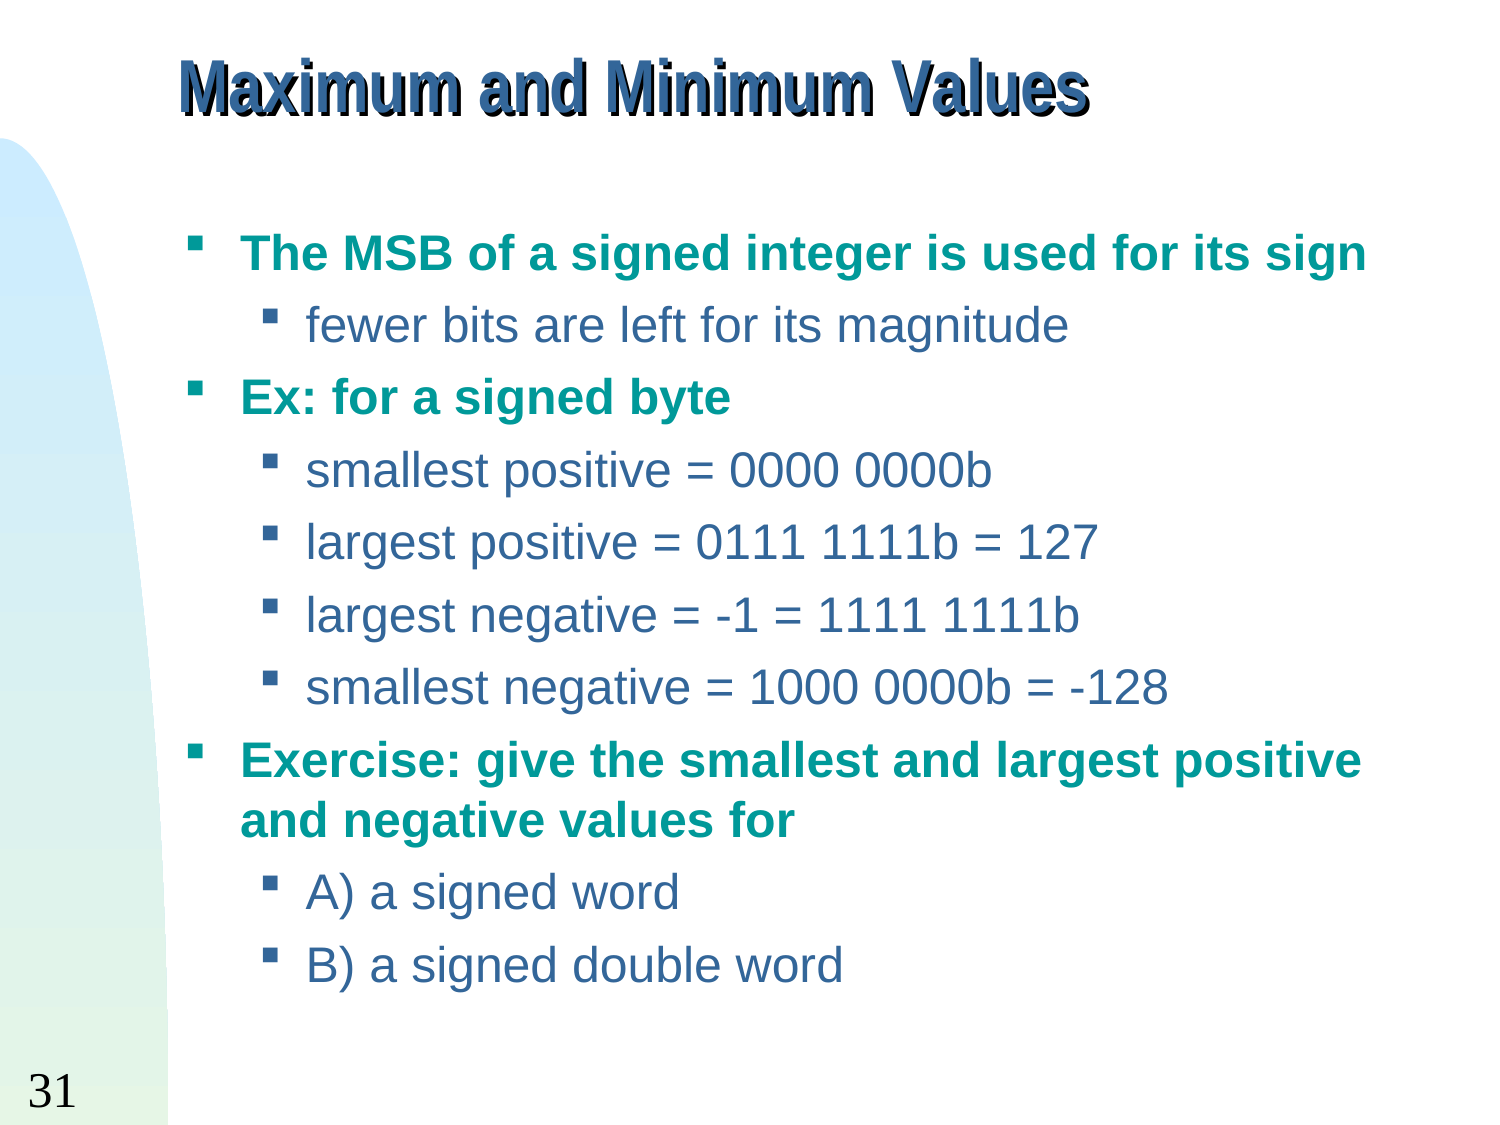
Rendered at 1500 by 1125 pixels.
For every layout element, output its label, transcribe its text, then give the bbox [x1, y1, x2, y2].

list The MSB of a signed integer is used for its sign fewer bits are left for its magnitude Ex: for a signed byte smallest positive = 0000 0000b largest positive = 0111 1111b = 127 largest negative = -1 = 1111 1111b smallest negative = 1000 0000b = -128 Exercise: give the smallest and largest positive and negative values for A) a signed word B) a signed double word [168, 212, 1463, 1025]
title Maximum and Minimum Values [162, 24, 1456, 163]
